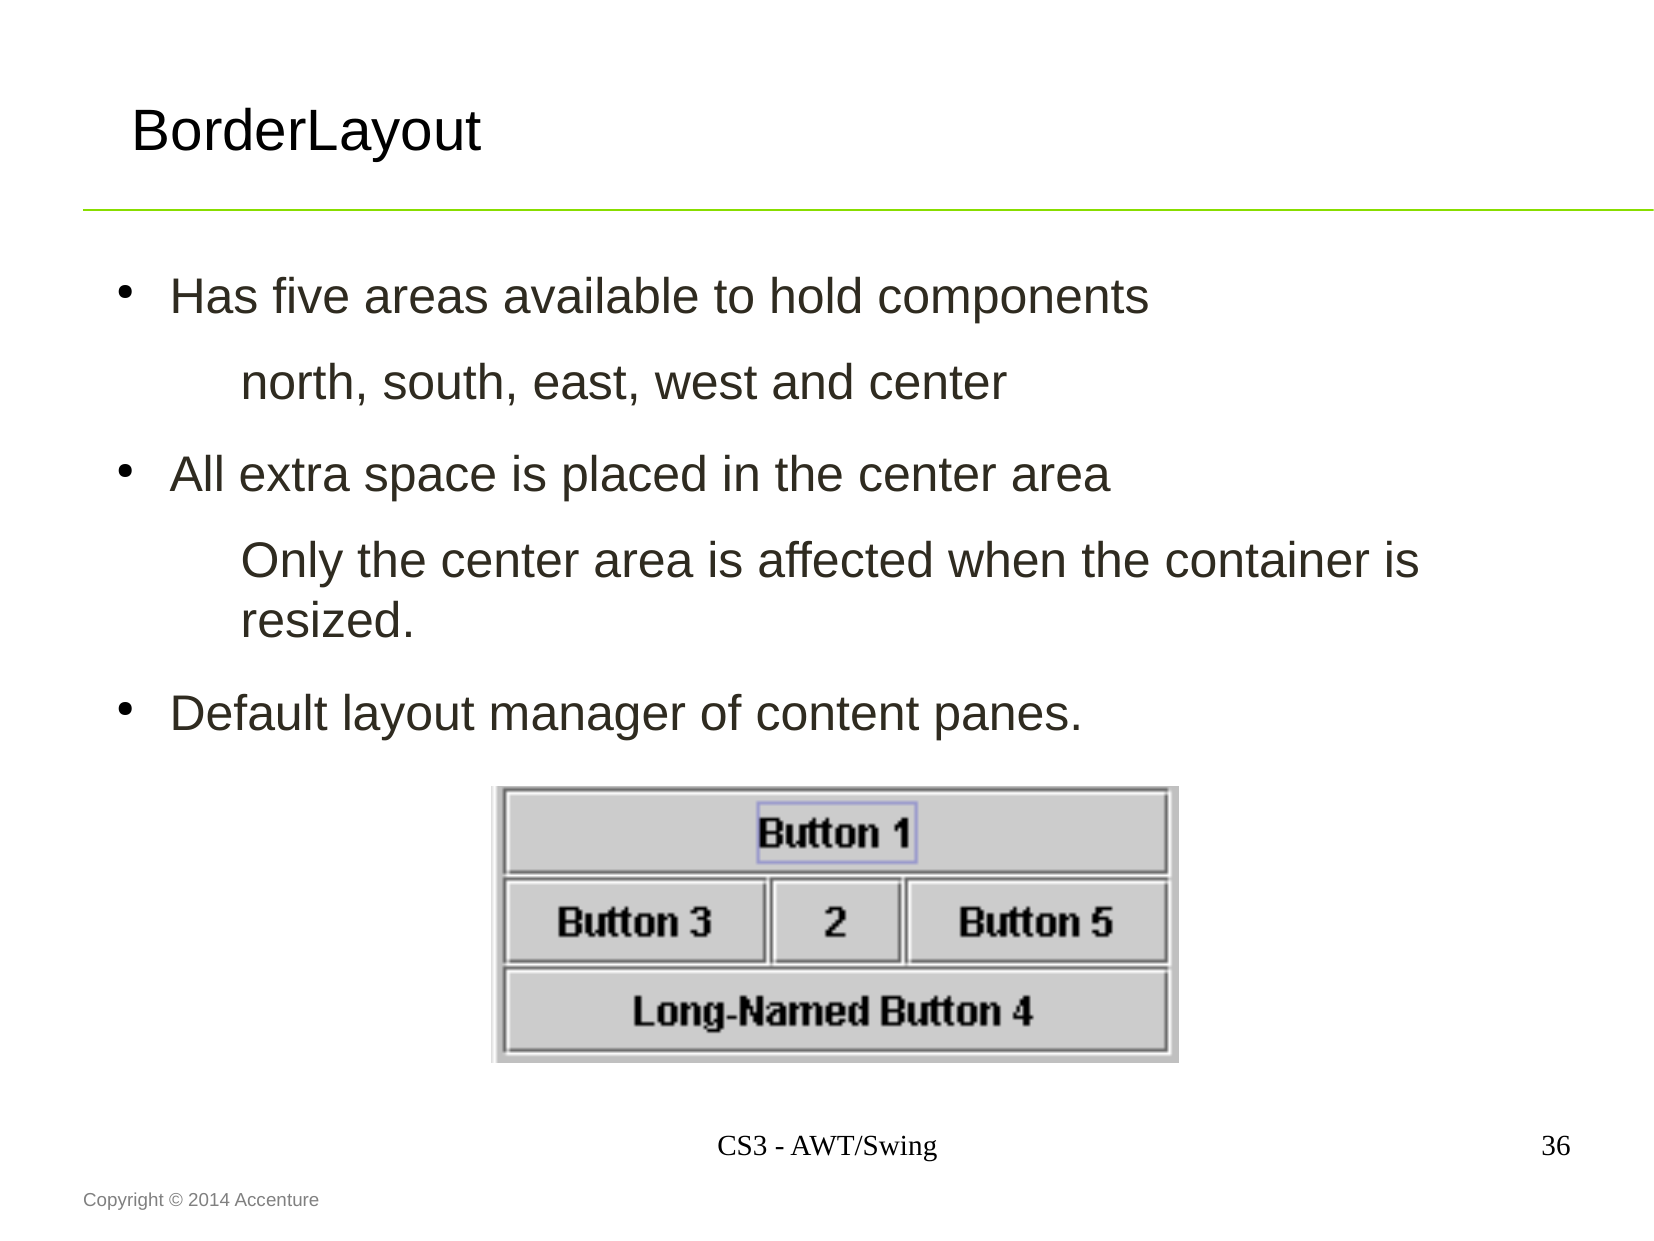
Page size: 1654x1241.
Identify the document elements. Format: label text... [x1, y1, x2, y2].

title BorderLayout [81, 56, 1654, 199]
picture [491, 786, 1179, 1063]
list Has five areas available to hold components north, south, east, west and center All extra space is placed in the center area Only the center area is affected when the container is resized. Default layout manager of content panes. [84, 255, 1573, 1166]
